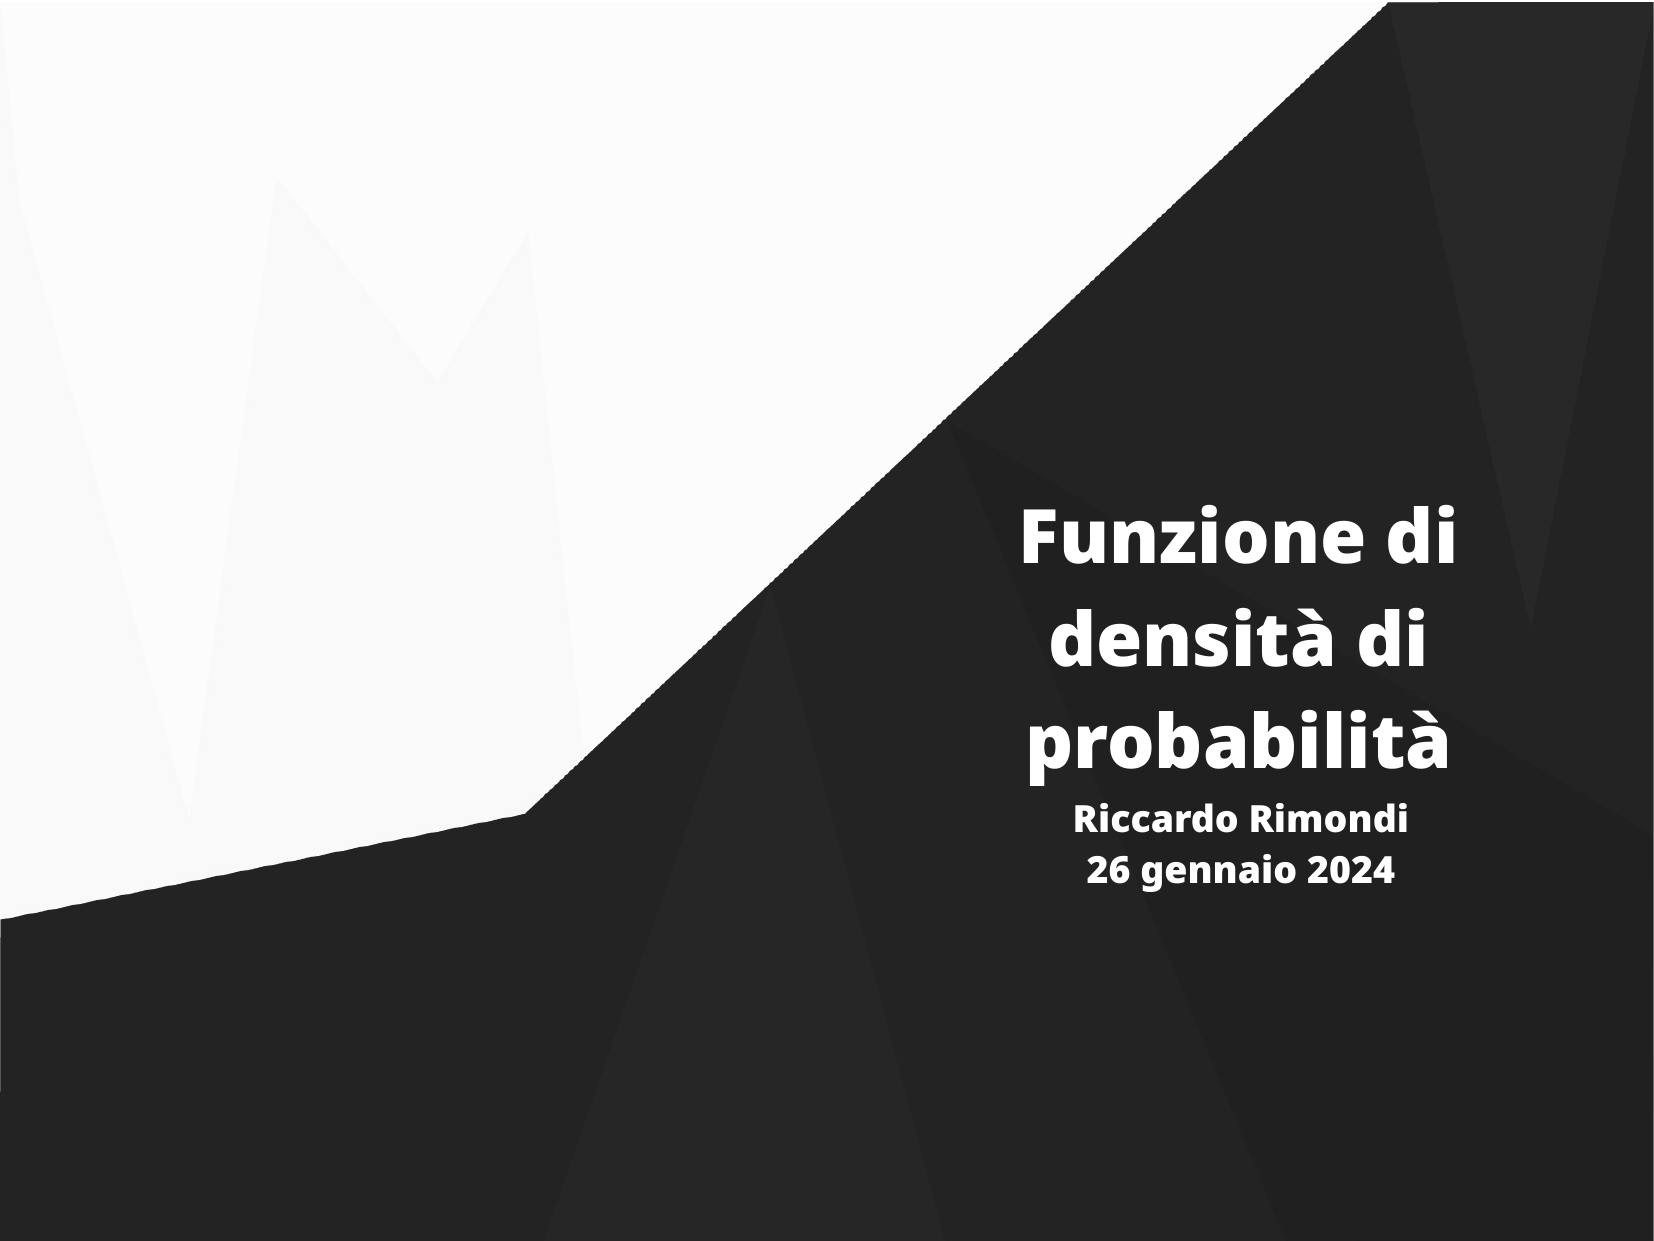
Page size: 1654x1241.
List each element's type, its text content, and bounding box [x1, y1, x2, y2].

title Funzione di densità di probabilità [865, 546, 1613, 727]
picture [0, 2, 1654, 1241]
subtitle Riccardo Rimondi 26 gennaio 2024 [869, 787, 1613, 901]
